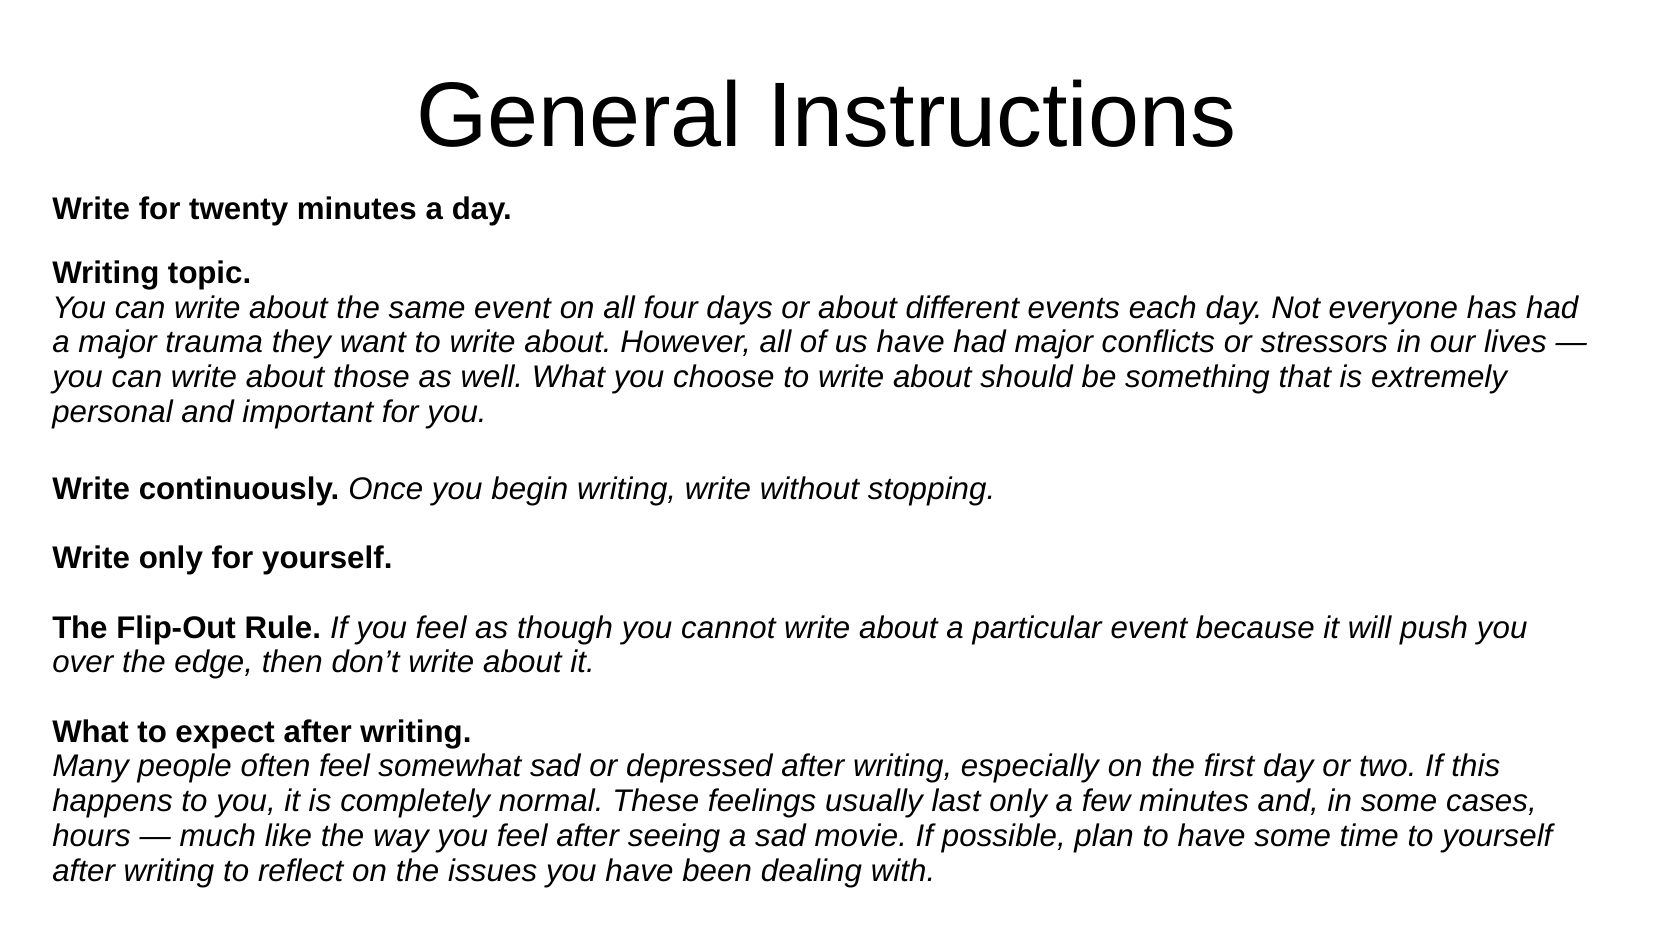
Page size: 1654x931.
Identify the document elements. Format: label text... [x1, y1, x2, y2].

text_box Write for twenty minutes a day. Writing topic. You can write about the same event on all four days or about different events each day. Not everyone has had a major trauma they want to write about. However, all of us have had major conflicts or stressors in our lives — you can write about those as well. What you choose to write about should be something that is extremely personal and important for you. Write continuously. Once you begin writing, write without stopping. Write only for yourself. The Flip-Out Rule. If you feel as though you cannot write about a particular event because it will push you over the edge, then don’t write about it. What to expect after writing. Many people often feel somewhat sad or depressed after writing, especially on the first day or two. If this happens to you, it is completely normal. These feelings usually last only a few minutes and, in some cases, hours — much like the way you feel after seeing a sad movie. If possible, plan to have some time to yourself after writing to reflect on the issues you have been dealing with. [37, 183, 1613, 896]
title General Instructions [82, 37, 1571, 183]
